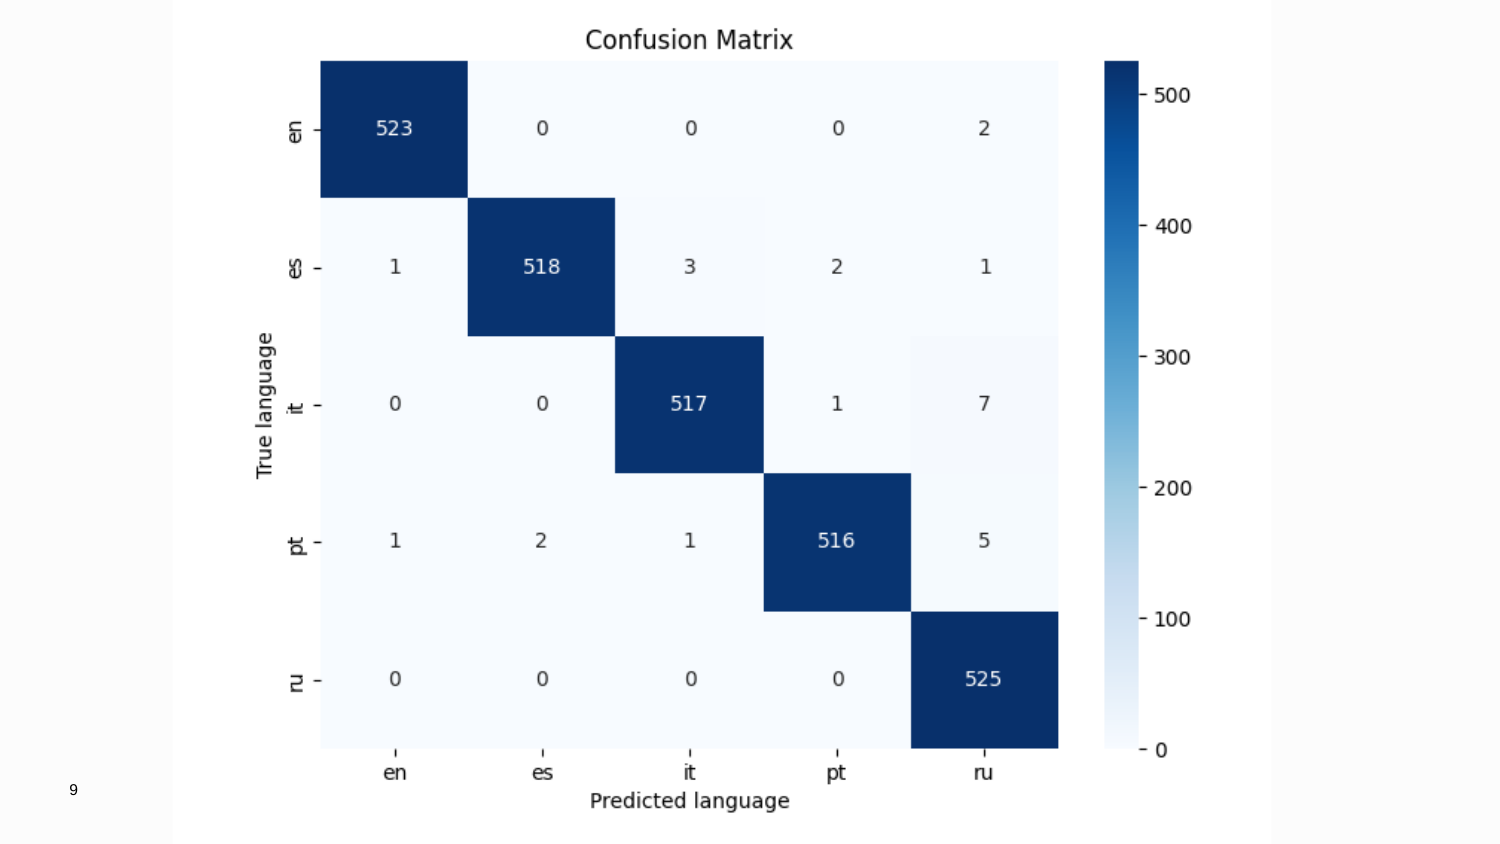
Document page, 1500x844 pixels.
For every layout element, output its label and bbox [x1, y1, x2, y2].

text_box [54, 767, 114, 813]
picture [0, 0, 1500, 844]
